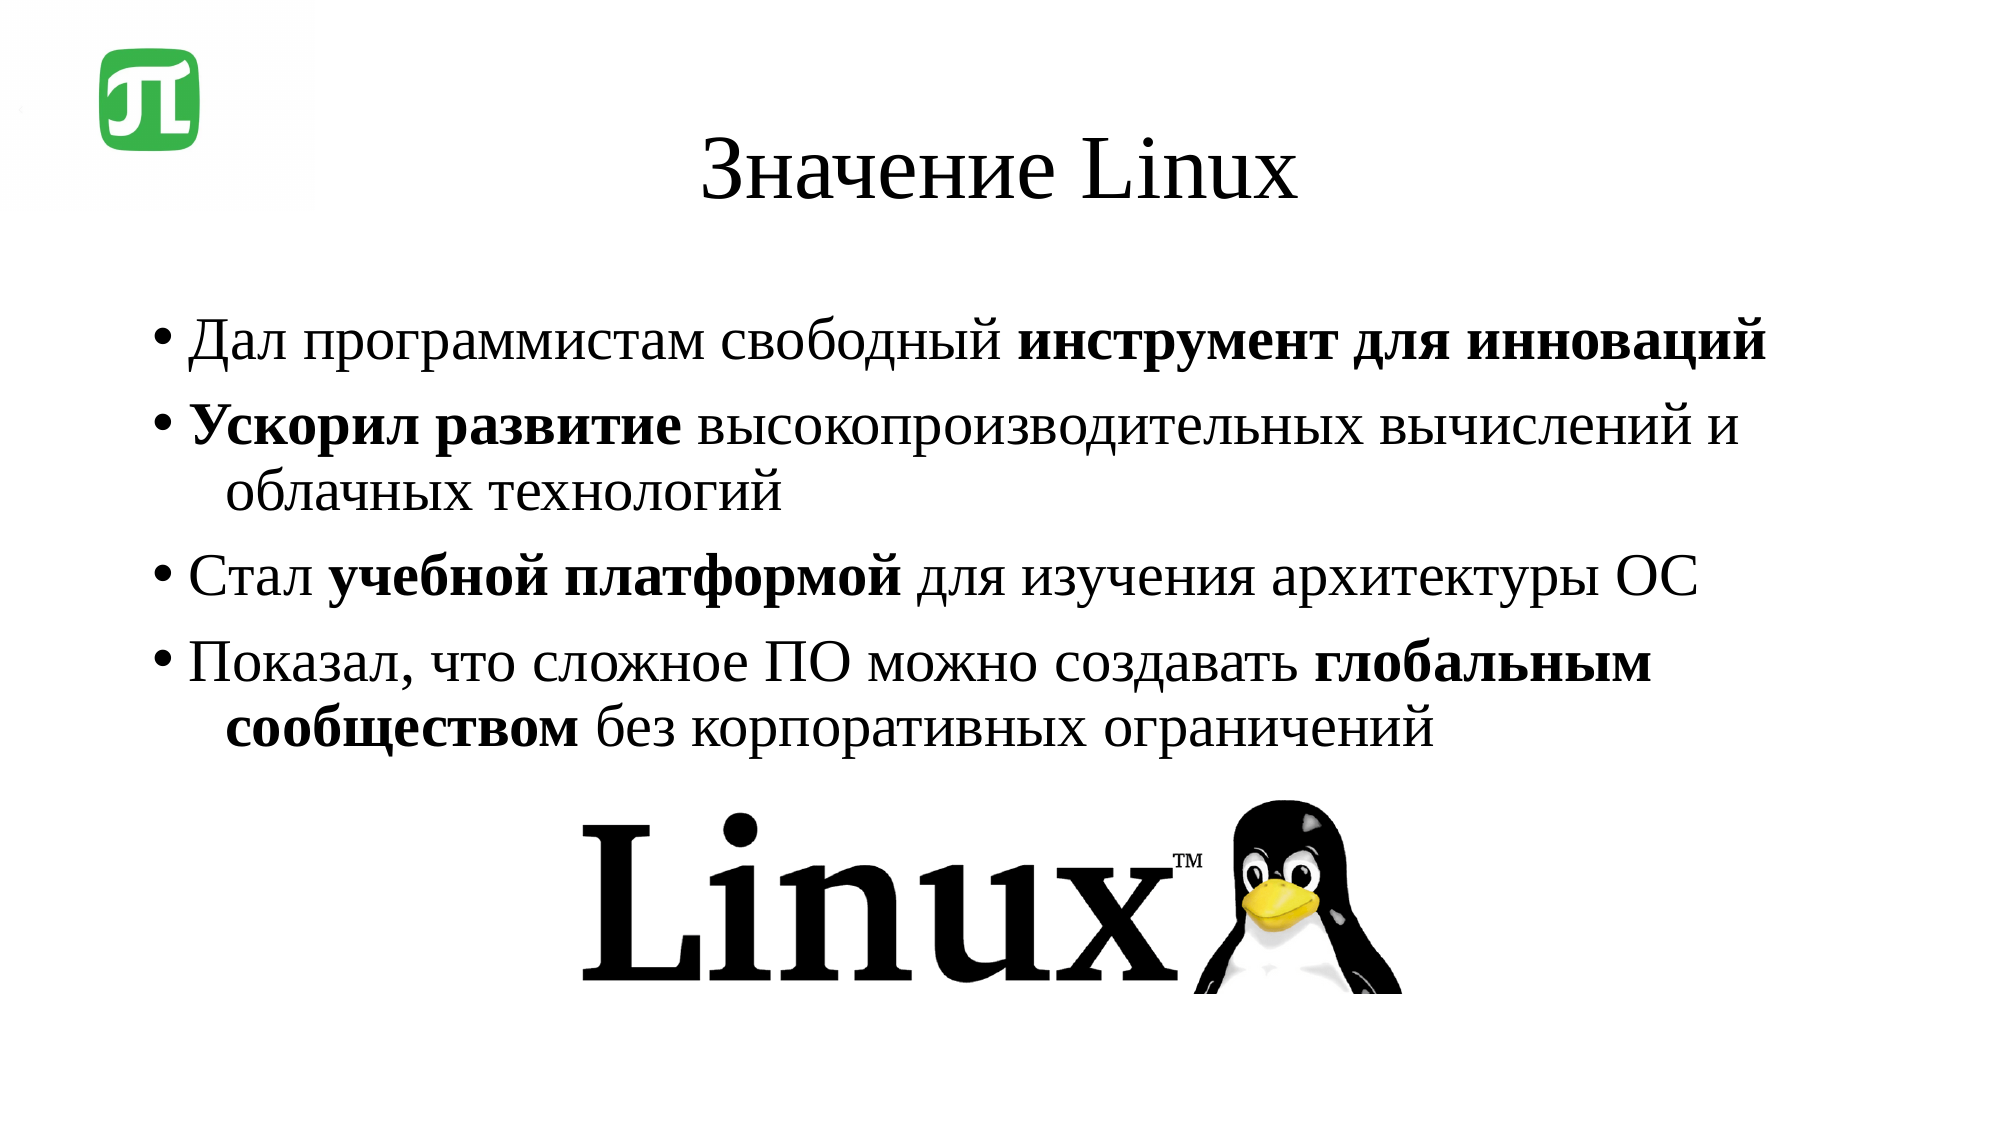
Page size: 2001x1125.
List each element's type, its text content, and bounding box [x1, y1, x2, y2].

list Дал программистам свободный инструмент для инноваций Ускорил развитие высокопроизводительных вычислений и облачных технологий Стал учебной платформой для изучения архитектуры ОС Показал, что сложное ПО можно создавать глобальным сообществом без корпоративных ограничений [137, 299, 1863, 768]
picture [449, 768, 1536, 1125]
title Значение Linux [137, 59, 1863, 278]
picture [0, 0, 315, 211]
